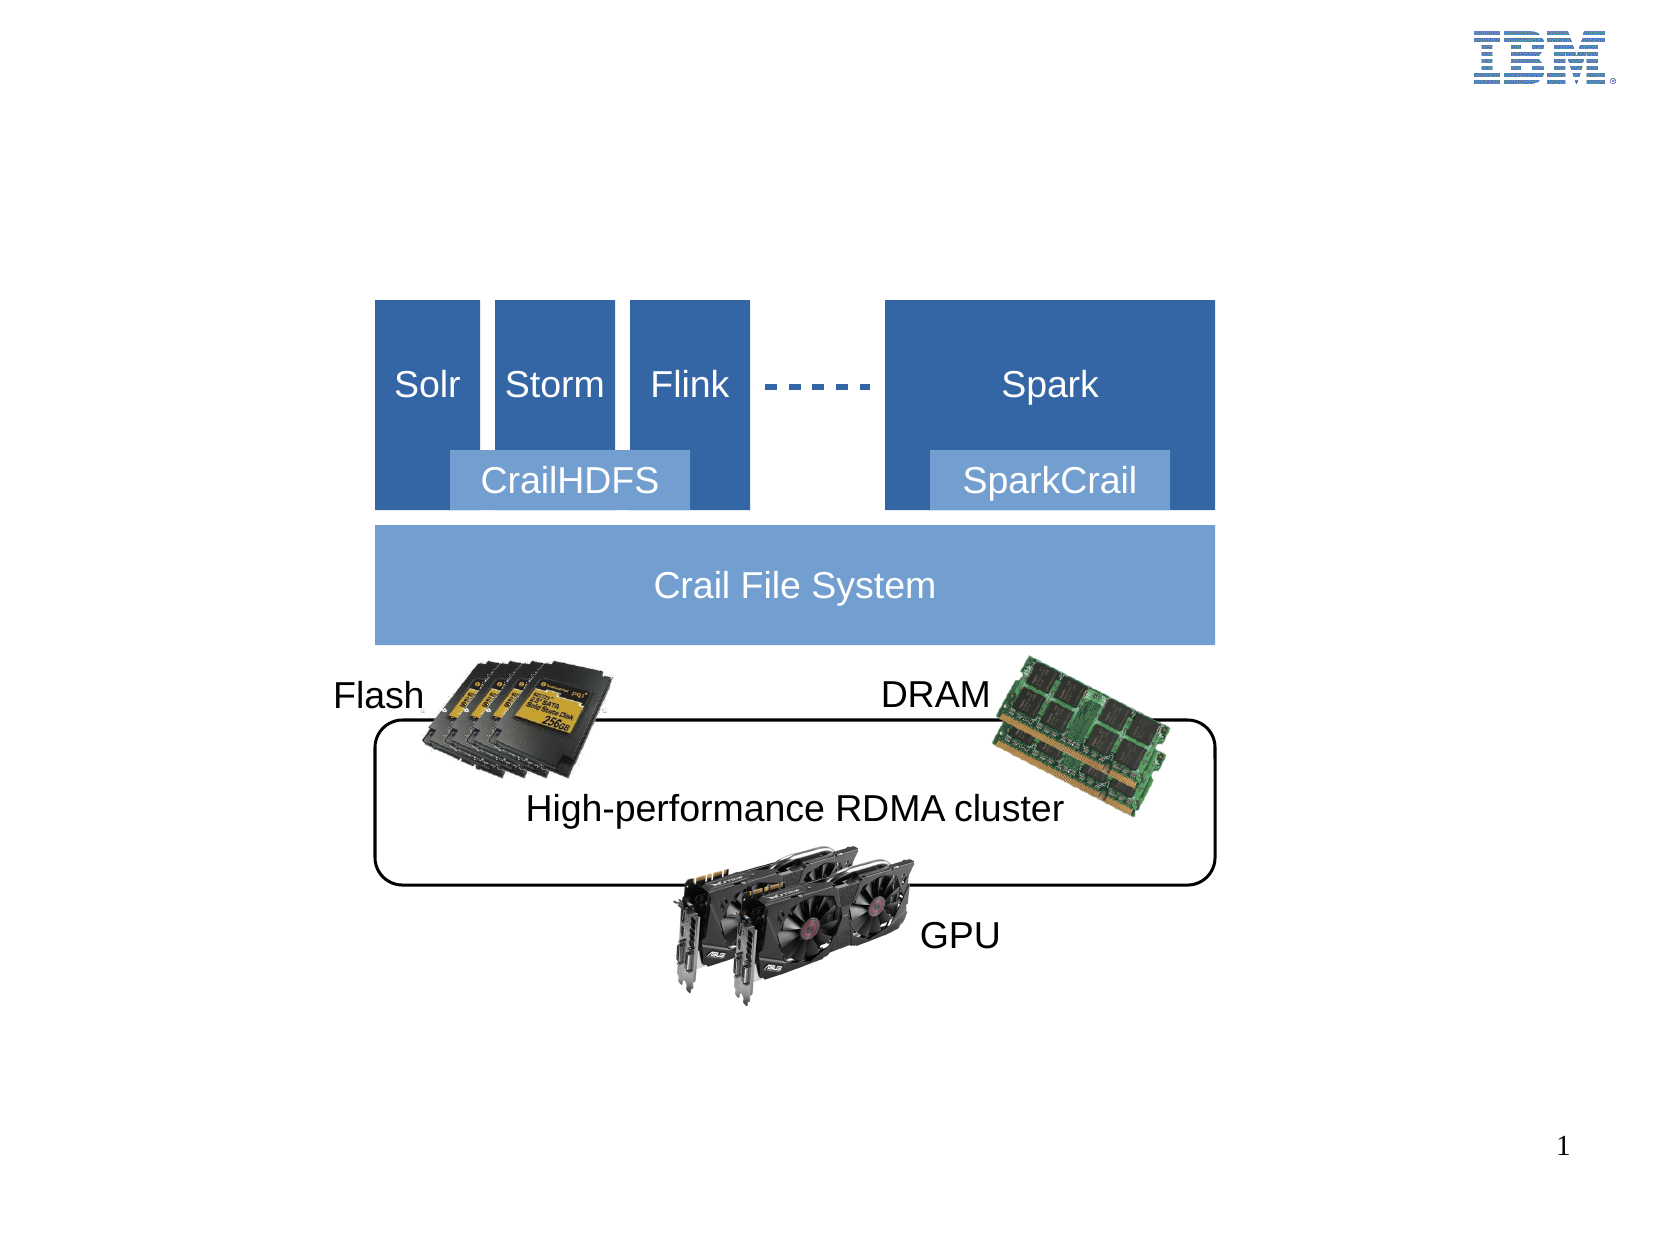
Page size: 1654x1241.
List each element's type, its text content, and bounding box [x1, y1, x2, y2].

text_box DRAM [831, 659, 1041, 732]
picture [973, 646, 1191, 774]
picture [673, 847, 917, 1013]
text_box GPU [917, 900, 1066, 973]
text_box SparkCrail [930, 450, 1171, 511]
text_box Solr [375, 300, 481, 511]
picture [1440, 0, 1654, 127]
text_box CrailHDFS [450, 450, 691, 511]
text_box High-performance RDMA cluster [375, 774, 1216, 847]
text_box Storm [495, 300, 616, 450]
text_box Spark [885, 300, 1216, 511]
text_box Flink [630, 300, 751, 511]
picture [420, 660, 614, 774]
text_box Crail File System [375, 525, 1216, 646]
text_box Flash [315, 660, 440, 718]
